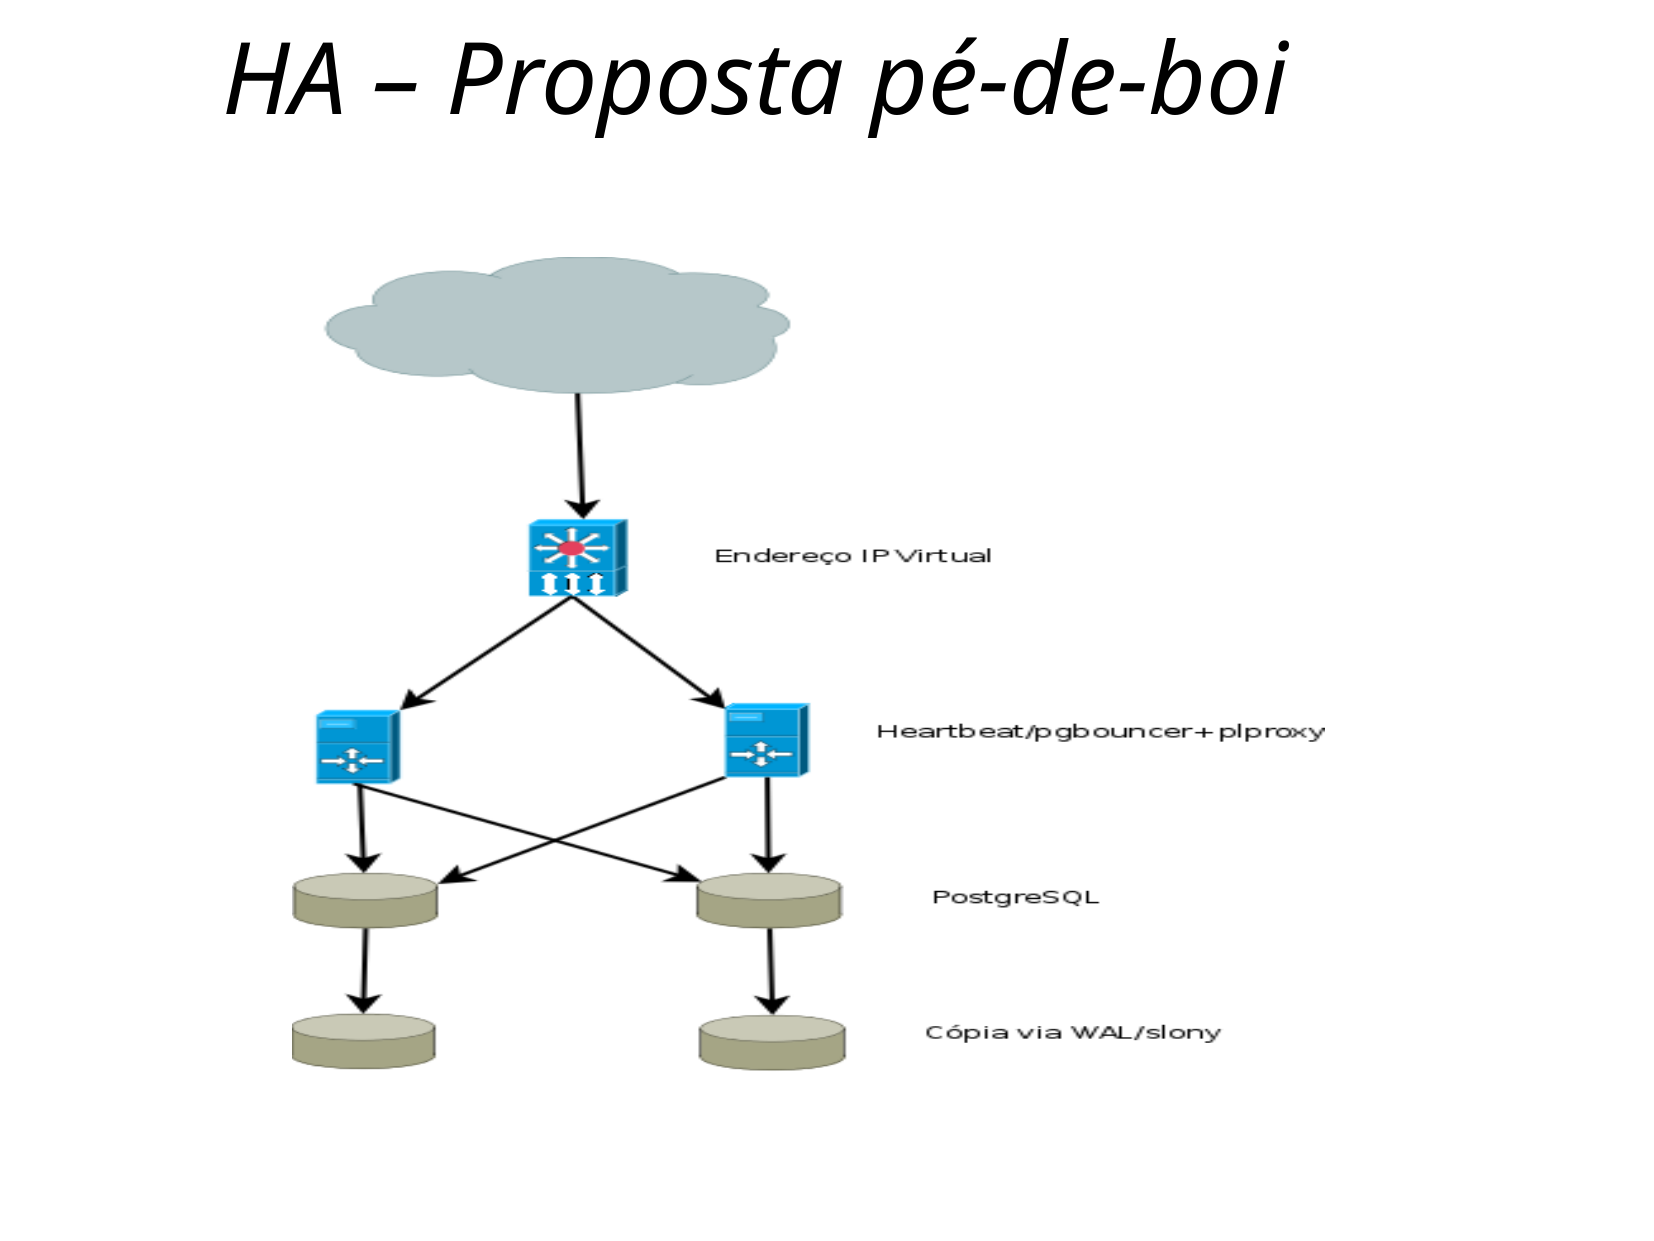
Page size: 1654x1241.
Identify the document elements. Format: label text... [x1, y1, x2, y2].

text_box HA – Proposta pé-de-boi [0, 0, 1654, 207]
picture [292, 257, 1325, 1072]
